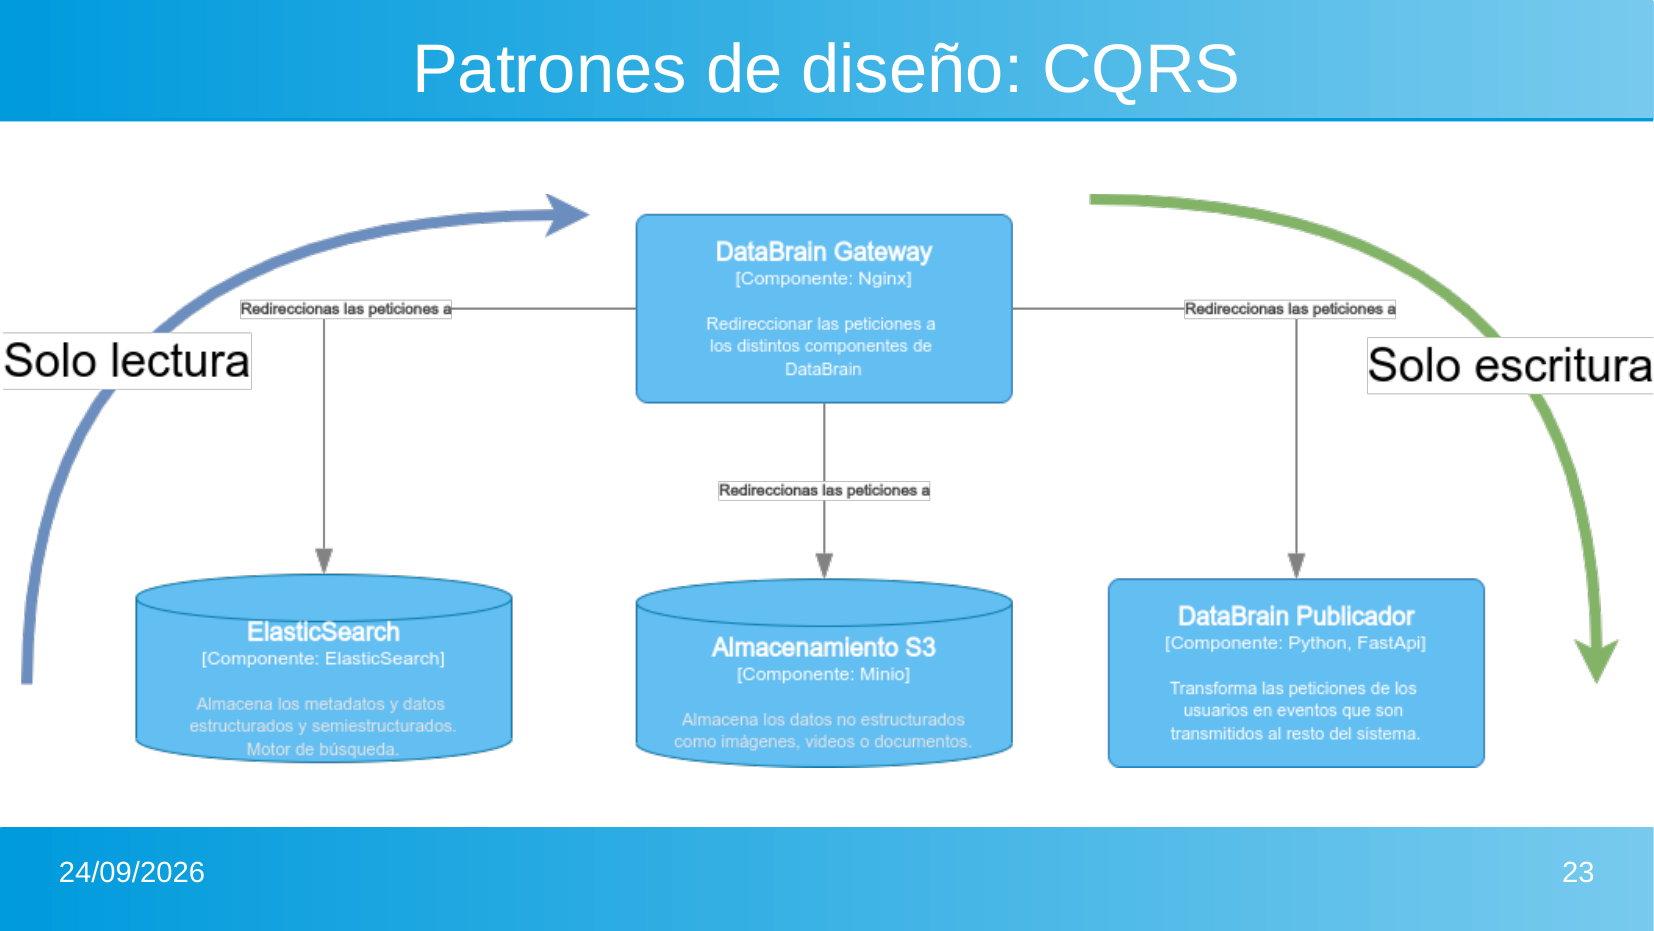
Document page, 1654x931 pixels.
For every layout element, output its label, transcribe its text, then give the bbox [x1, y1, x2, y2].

picture [3, 194, 1654, 768]
title Patrones de diseño: CQRS [59, 29, 1595, 108]
